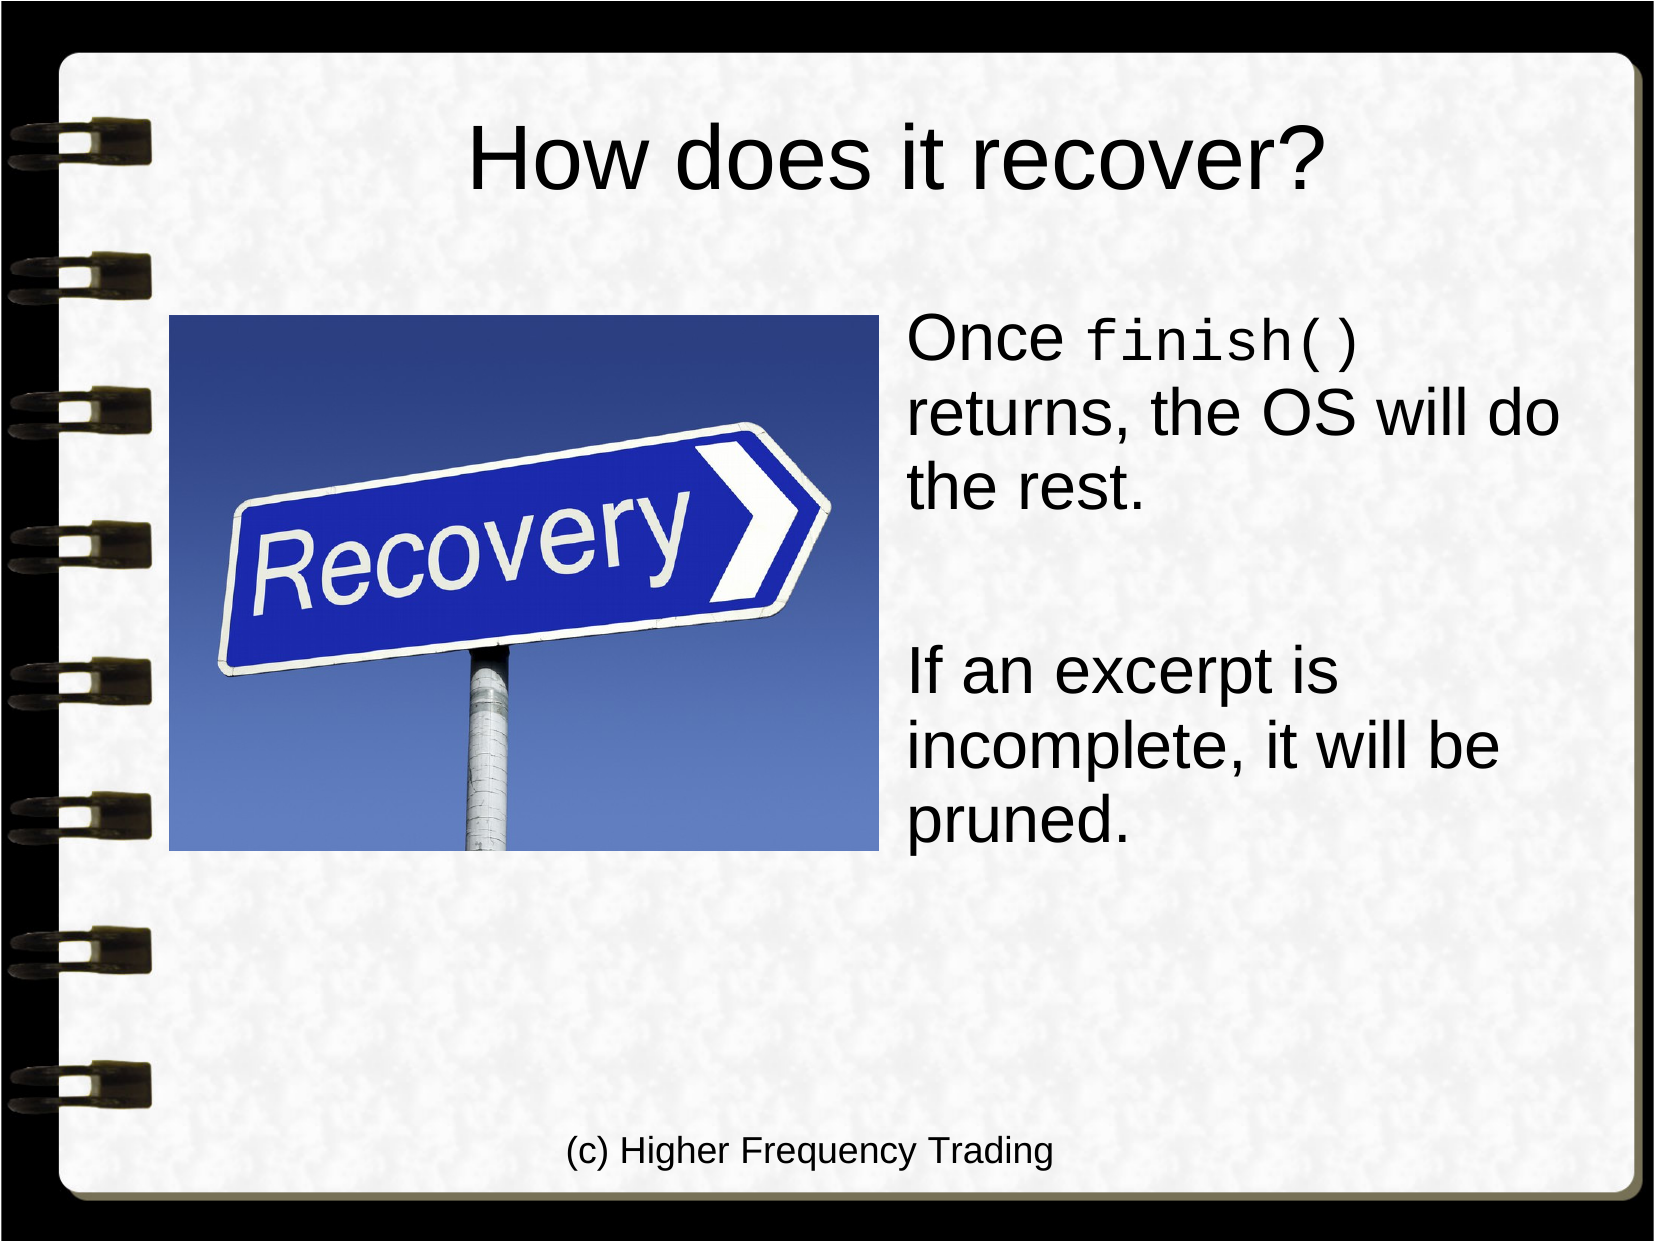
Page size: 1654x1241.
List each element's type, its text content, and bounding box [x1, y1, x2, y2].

picture [1, 1, 1654, 1241]
list Once finish() returns, the OS will do the rest. If an excerpt is incomplete, it will be pruned. [850, 296, 1607, 1016]
title How does it recover? [153, 52, 1641, 260]
